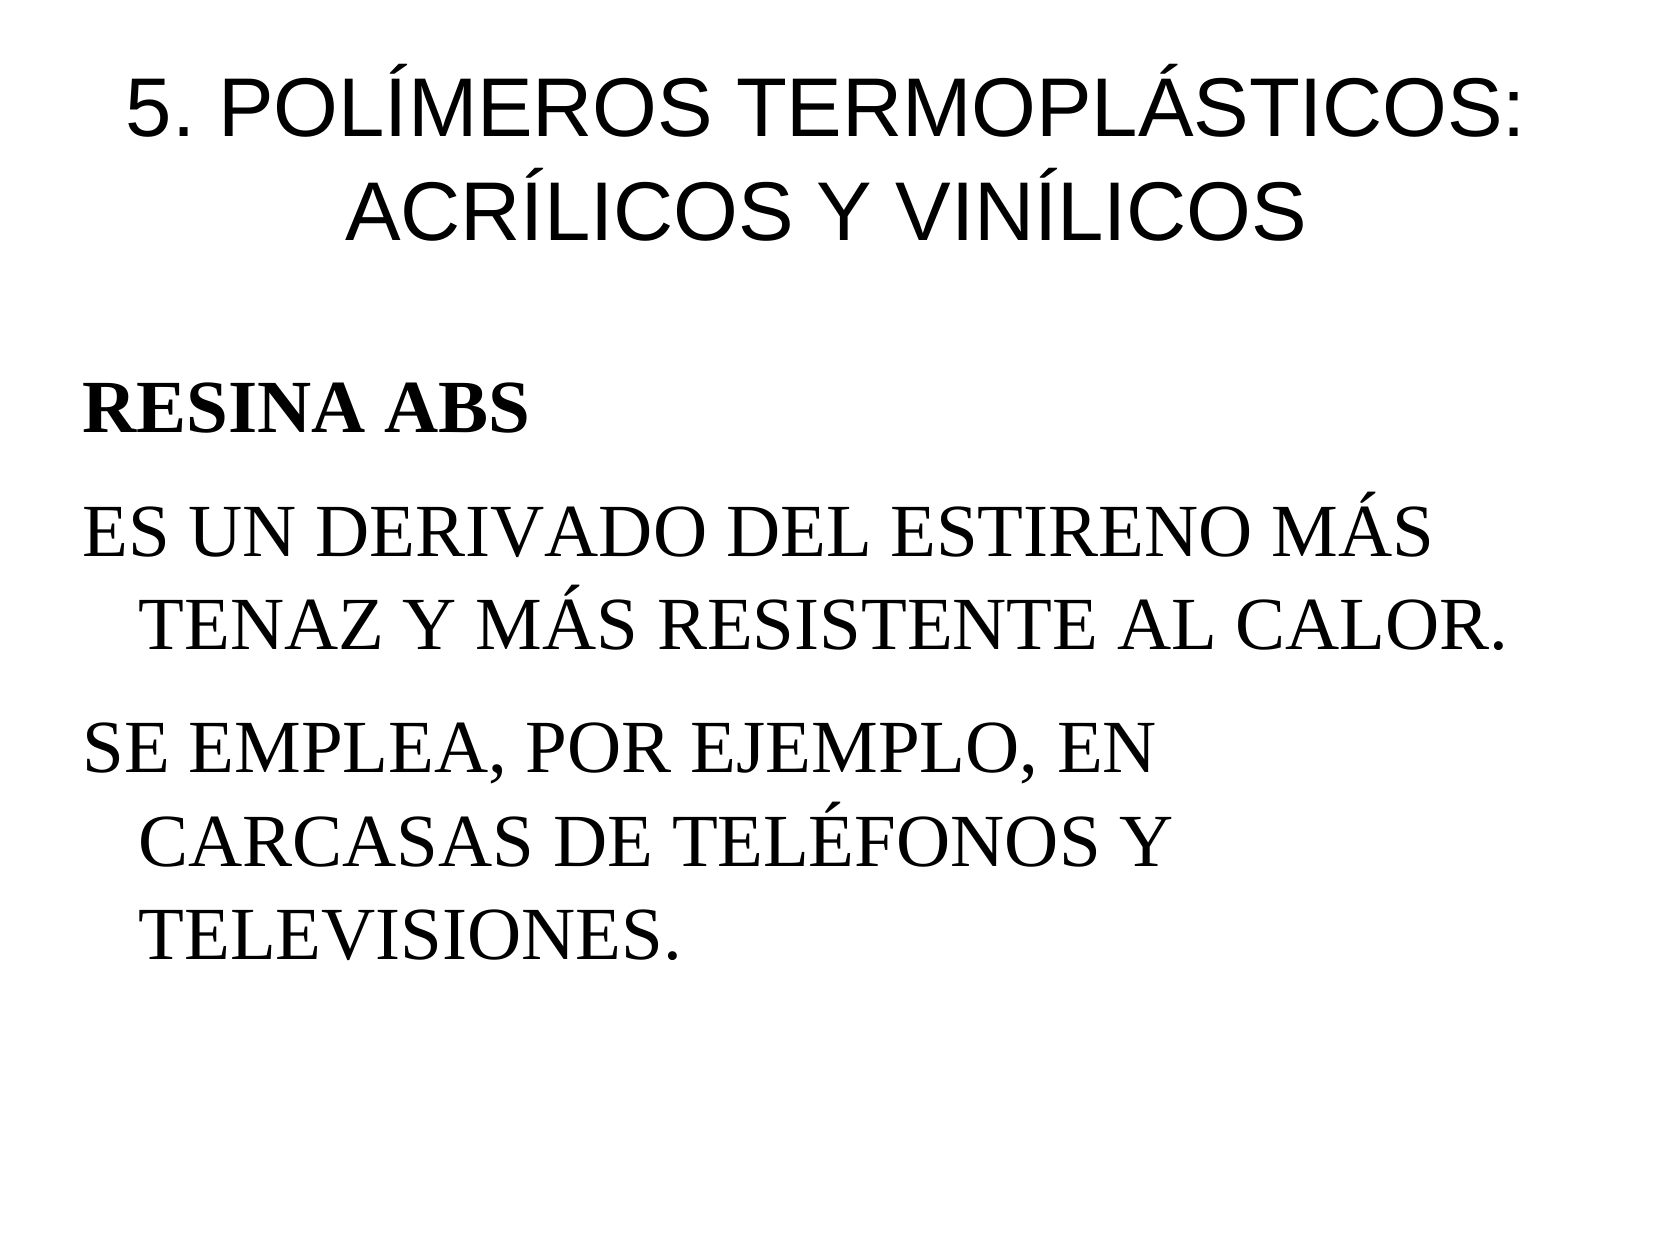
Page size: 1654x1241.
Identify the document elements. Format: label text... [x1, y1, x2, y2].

title 5. POLÍMEROS TERMOPLÁSTICOS: ACRÍLICOS Y VINÍLICOS [82, 48, 1571, 257]
list RESINA ABS ES UN DERIVADO DEL ESTIRENO MÁS TENAZ Y MÁS RESISTENTE AL CALOR. SE EMPLEA, POR EJEMPLO, EN CARCASAS DE TELÉFONOS Y TELEVISIONES. [82, 354, 1571, 1109]
